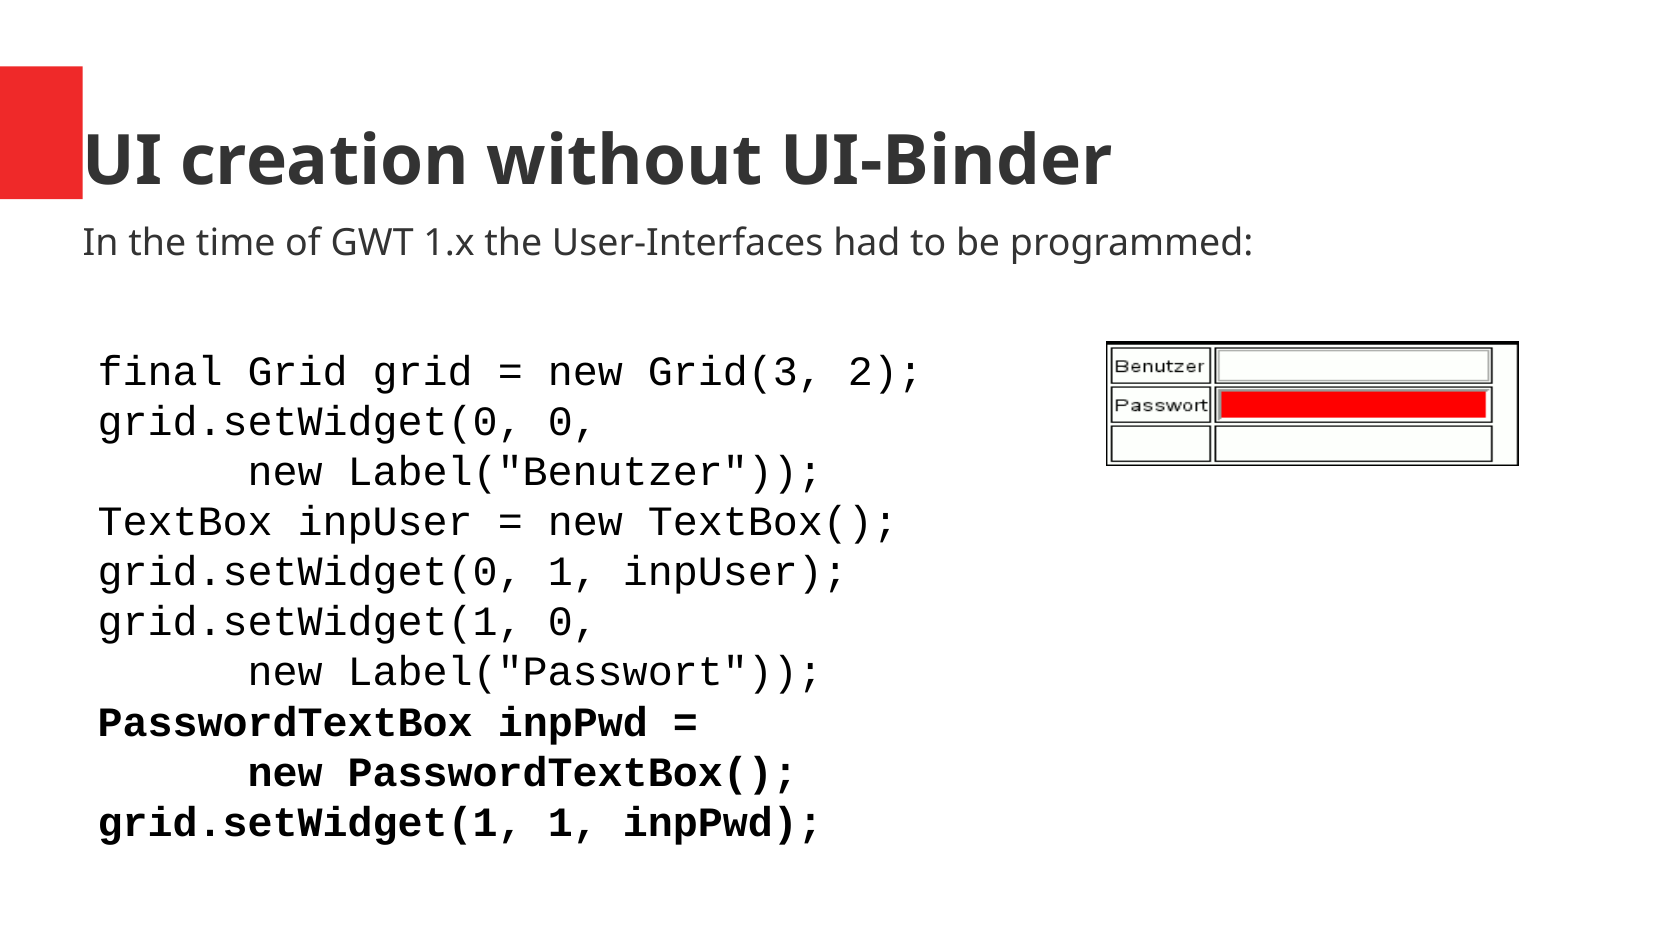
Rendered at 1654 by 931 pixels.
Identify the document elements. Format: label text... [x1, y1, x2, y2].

picture [1106, 341, 1519, 466]
text_box final Grid grid = new Grid(3, 2); grid.setWidget(0, 0, new Label("Benutzer")); TextBox inpUser = new TextBox(); grid.setWidget(0, 1, inpUser); grid.setWidget(1, 0, new Label("Passwort")); PasswordTextBox inpPwd = new PasswordTextBox(); grid.setWidget(1, 1, inpPwd); [82, 336, 1068, 902]
title UI creation without UI-Binder [82, 33, 1571, 196]
list In the time of GWT 1.x the User-Interfaces had to be programmed: [82, 217, 1571, 337]
